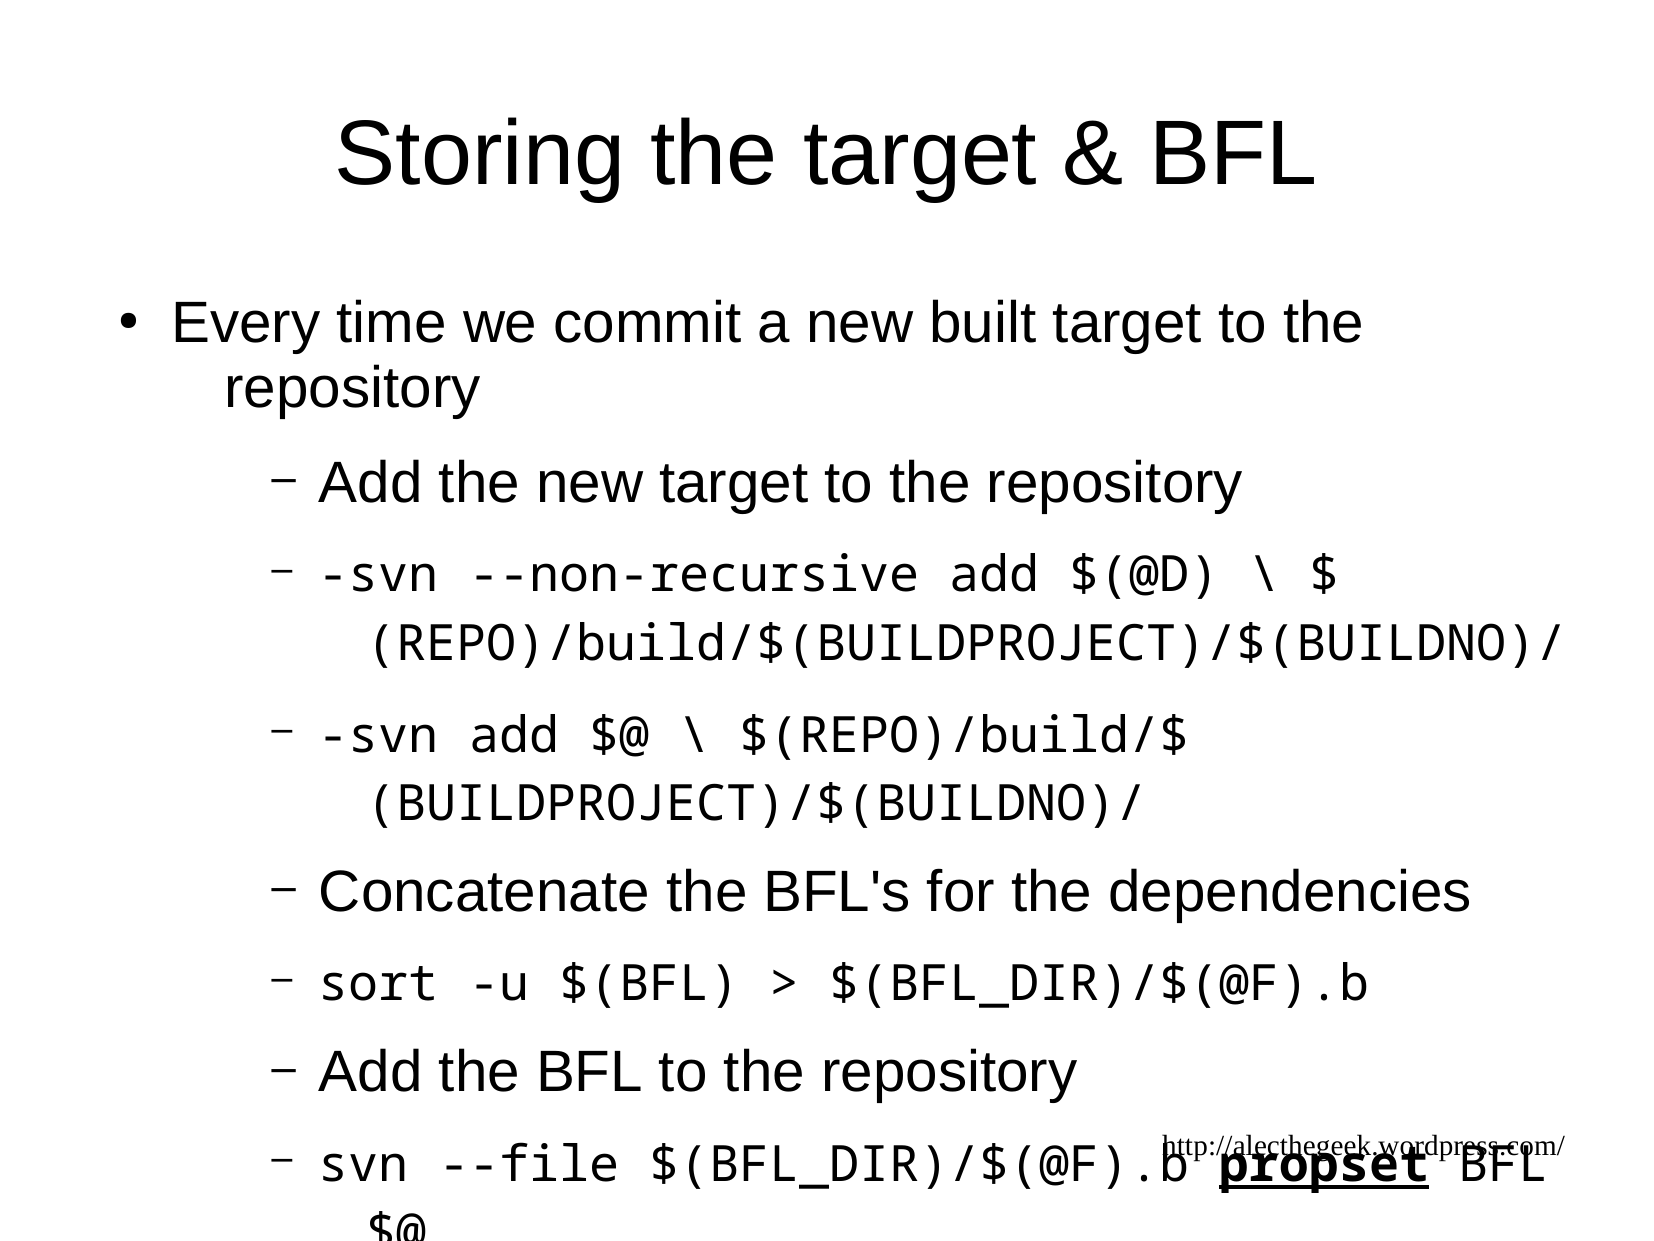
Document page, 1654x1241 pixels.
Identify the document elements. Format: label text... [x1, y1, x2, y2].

title Storing the target & BFL [82, 49, 1571, 257]
list Every time we commit a new built target to the repository Add the new target to the repository -svn --non-recursive add $(@D) \ $(REPO)/build/$(BUILDPROJECT)/$(BUILDNO)/ -svn add $@ \ $(REPO)/build/$(BUILDPROJECT)/$(BUILDNO)/ Concatenate the BFL's for the dependencies sort -u $(BFL) > $(BFL_DIR)/$(@F).b Add the BFL to the repository svn --file $(BFL_DIR)/$(@F).b propset BFL $@ [82, 290, 1571, 1136]
